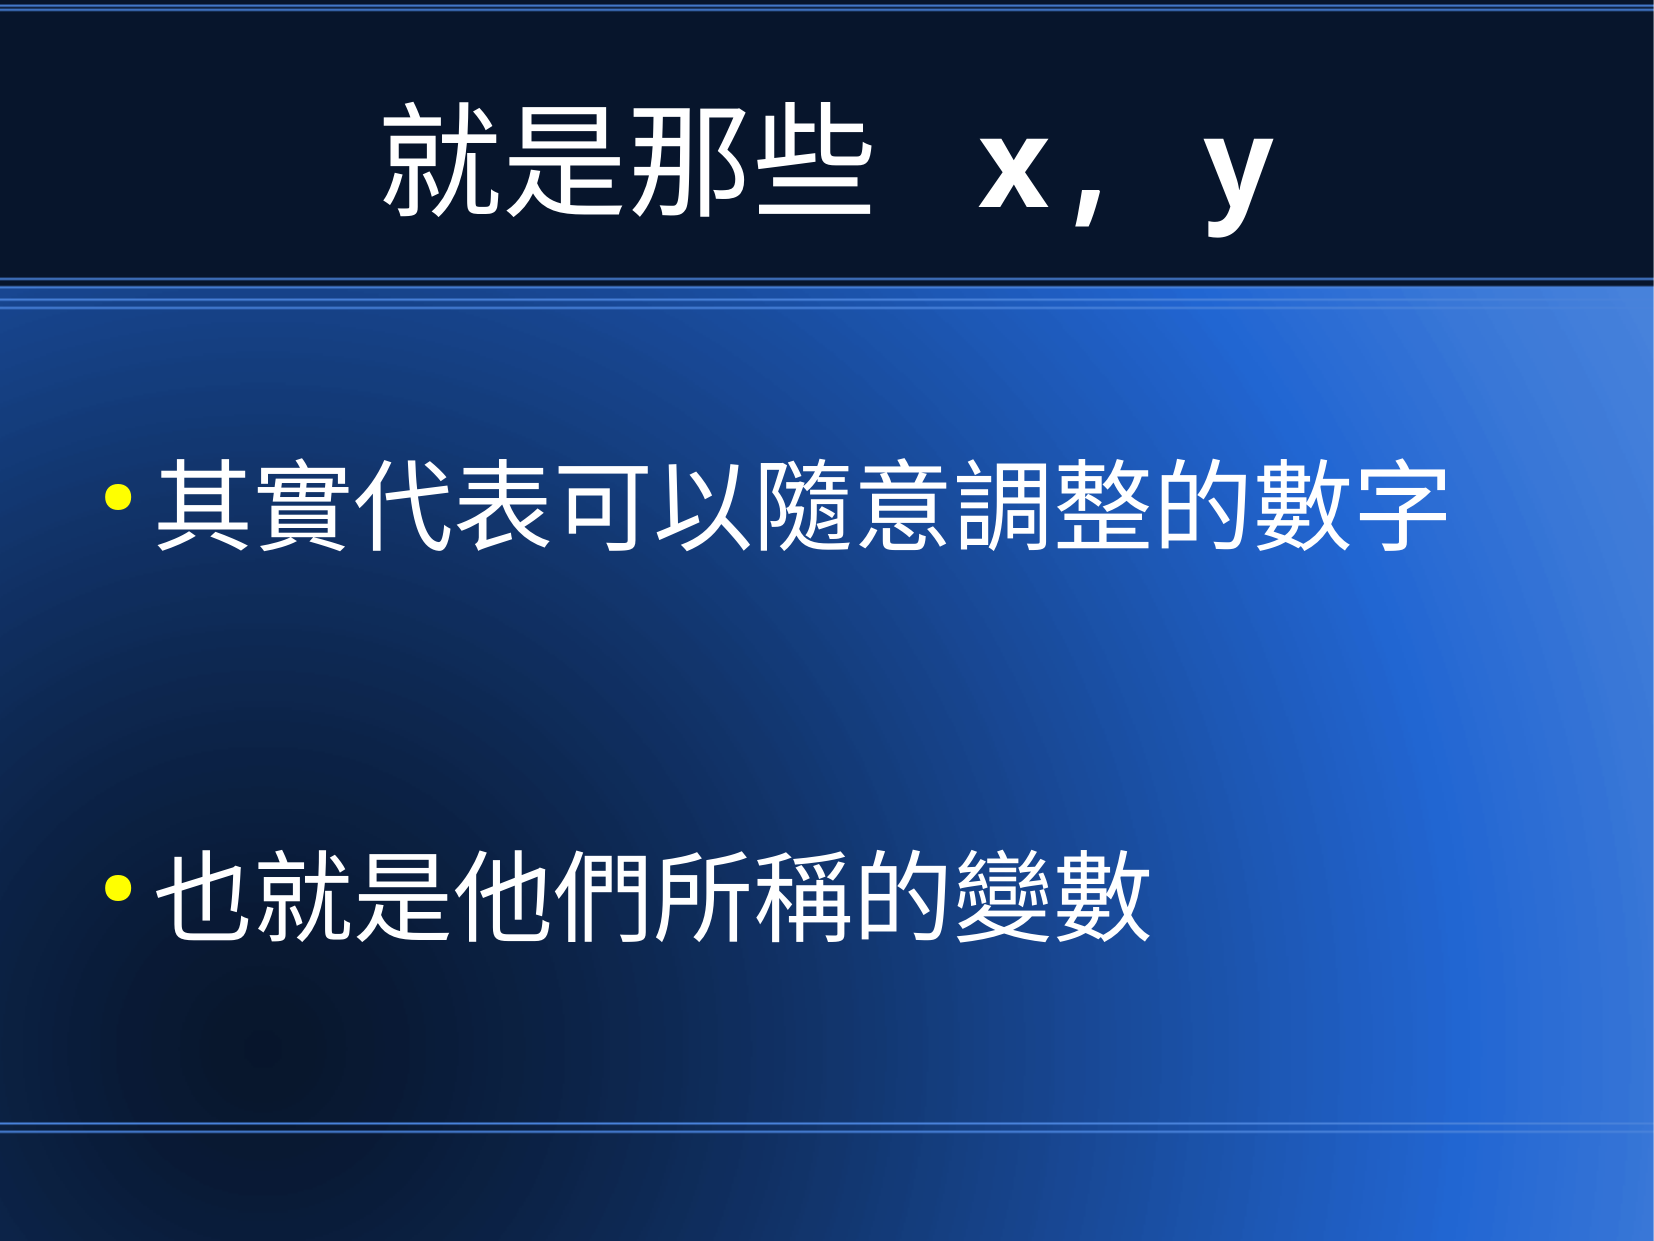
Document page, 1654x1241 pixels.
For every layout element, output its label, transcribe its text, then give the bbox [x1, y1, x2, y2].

picture [0, 0, 1654, 1241]
list 其實代表可以隨意調整的數字 也就是他們所稱的變數 [82, 355, 1571, 1241]
title 就是那些 x, y [82, 49, 1571, 257]
